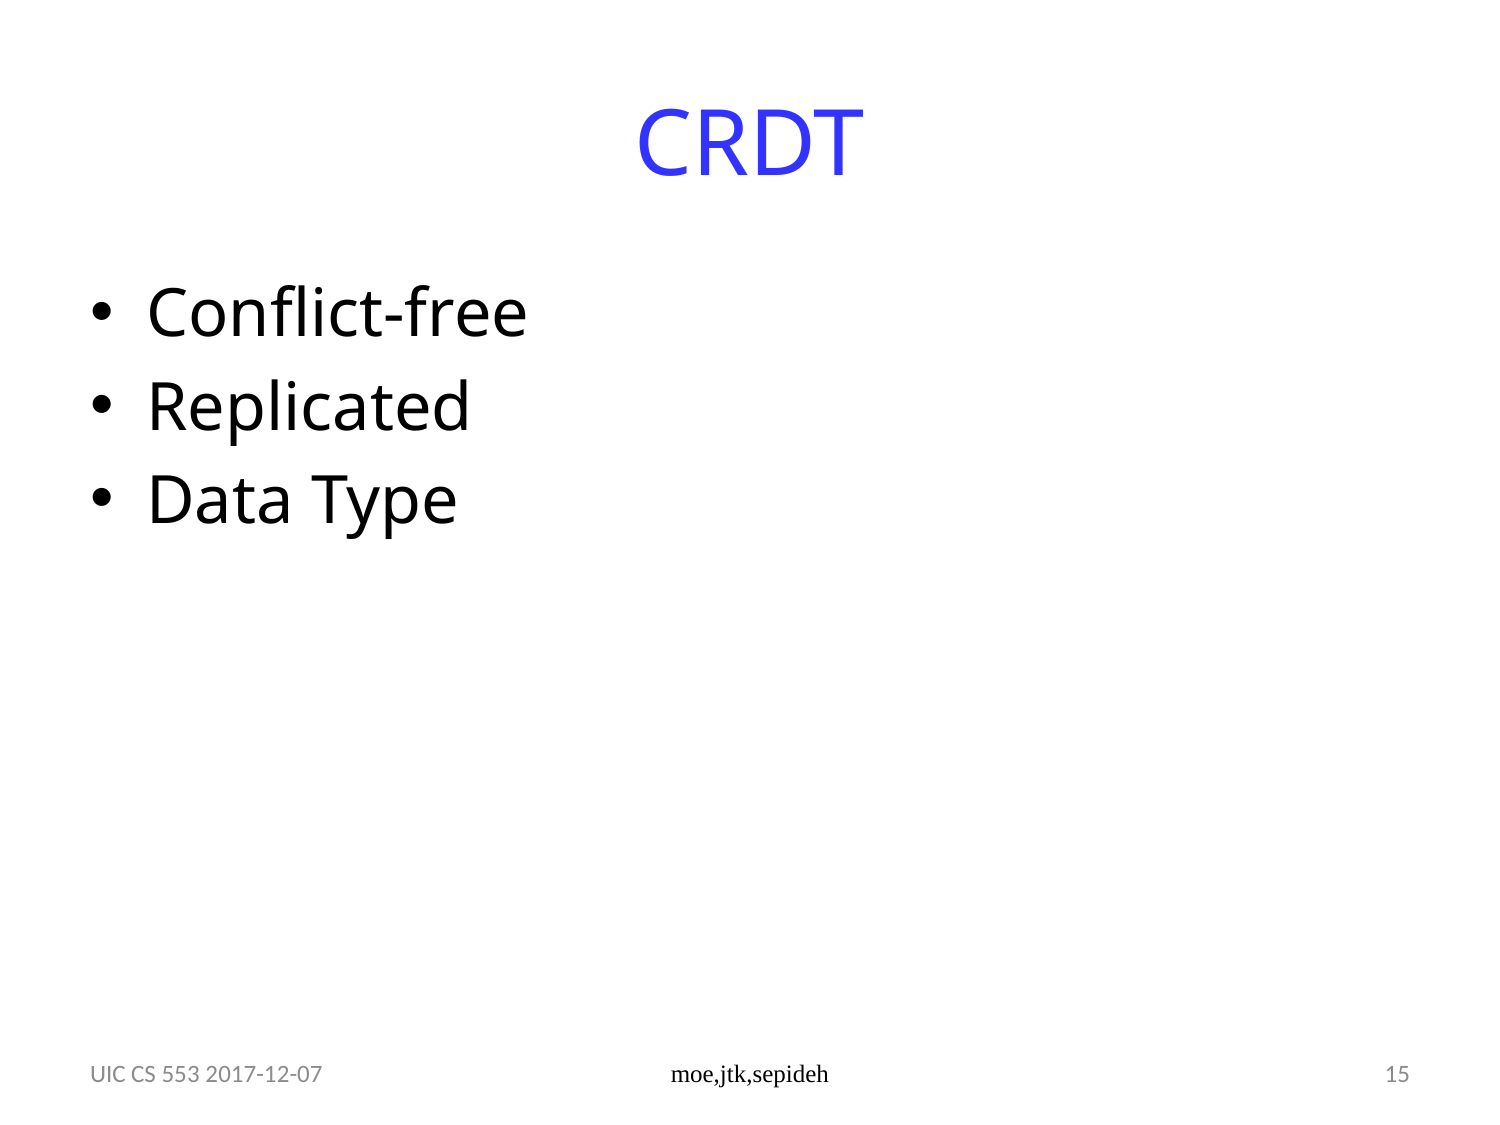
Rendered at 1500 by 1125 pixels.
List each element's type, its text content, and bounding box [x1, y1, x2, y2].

list Conflict-free Replicated Data Type [75, 262, 1425, 1005]
title CRDT [75, 45, 1425, 233]
